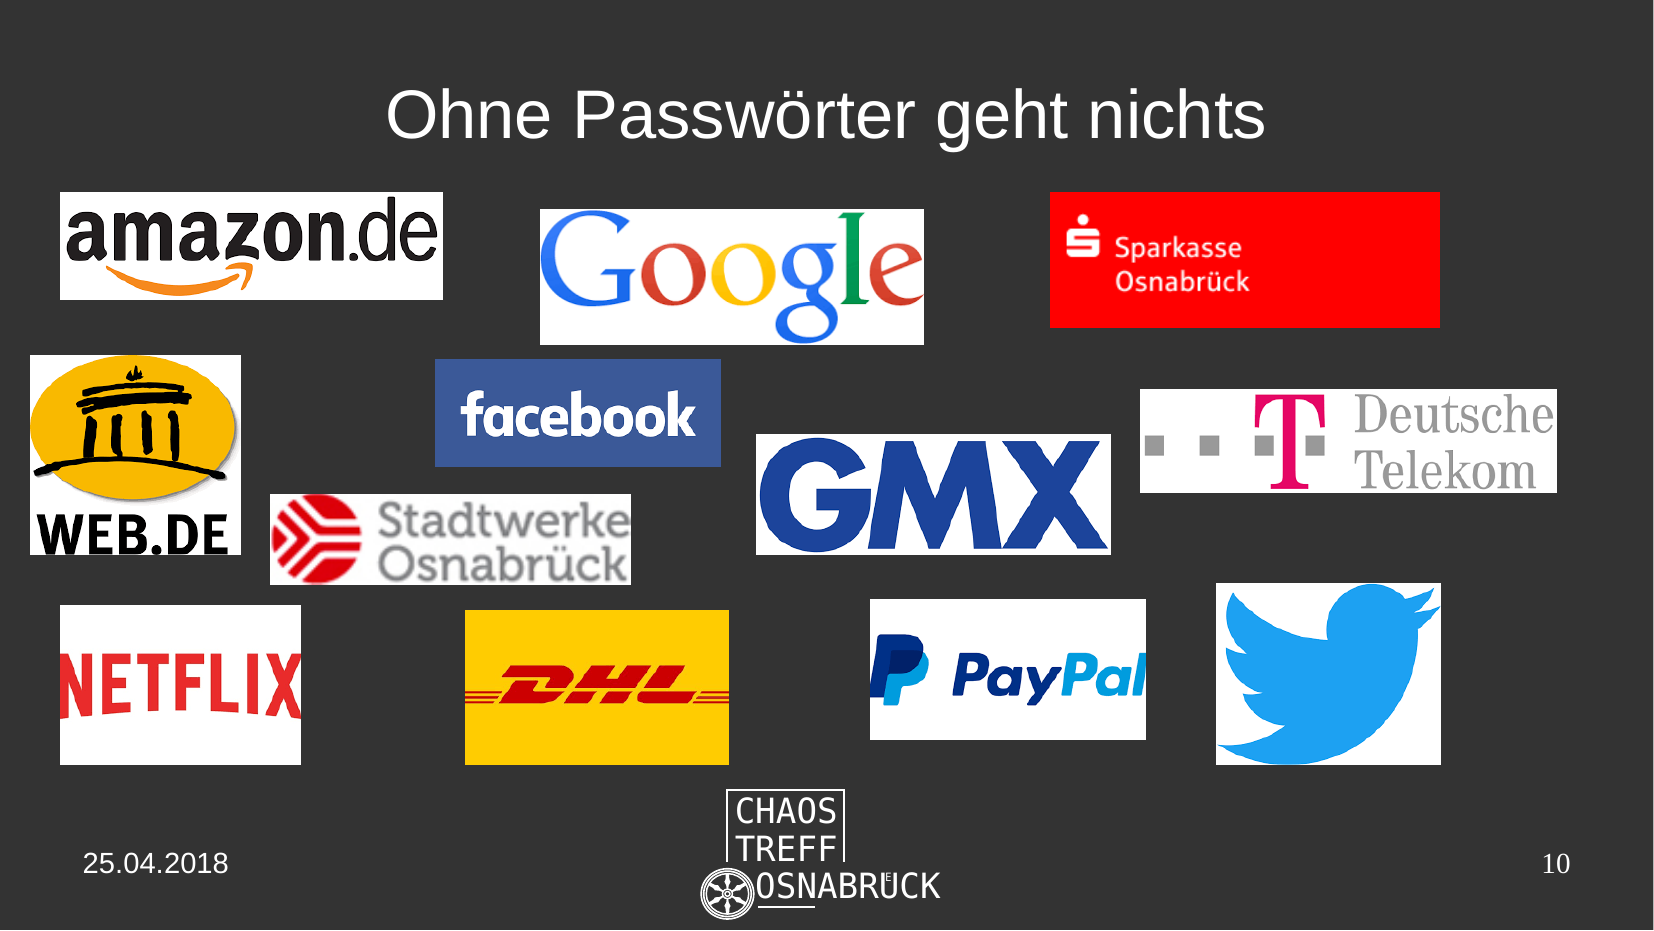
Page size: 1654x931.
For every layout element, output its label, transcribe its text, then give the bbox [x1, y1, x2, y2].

picture [756, 434, 1111, 556]
picture [1050, 192, 1440, 328]
title Ohne Passwörter geht nichts [82, 37, 1571, 193]
picture [1140, 389, 1557, 493]
picture [270, 494, 631, 586]
picture [1216, 583, 1441, 766]
picture [60, 192, 443, 300]
picture [540, 209, 924, 346]
picture [30, 355, 241, 556]
picture [870, 599, 1146, 740]
picture [435, 359, 721, 467]
picture [465, 610, 729, 766]
picture [60, 605, 301, 766]
